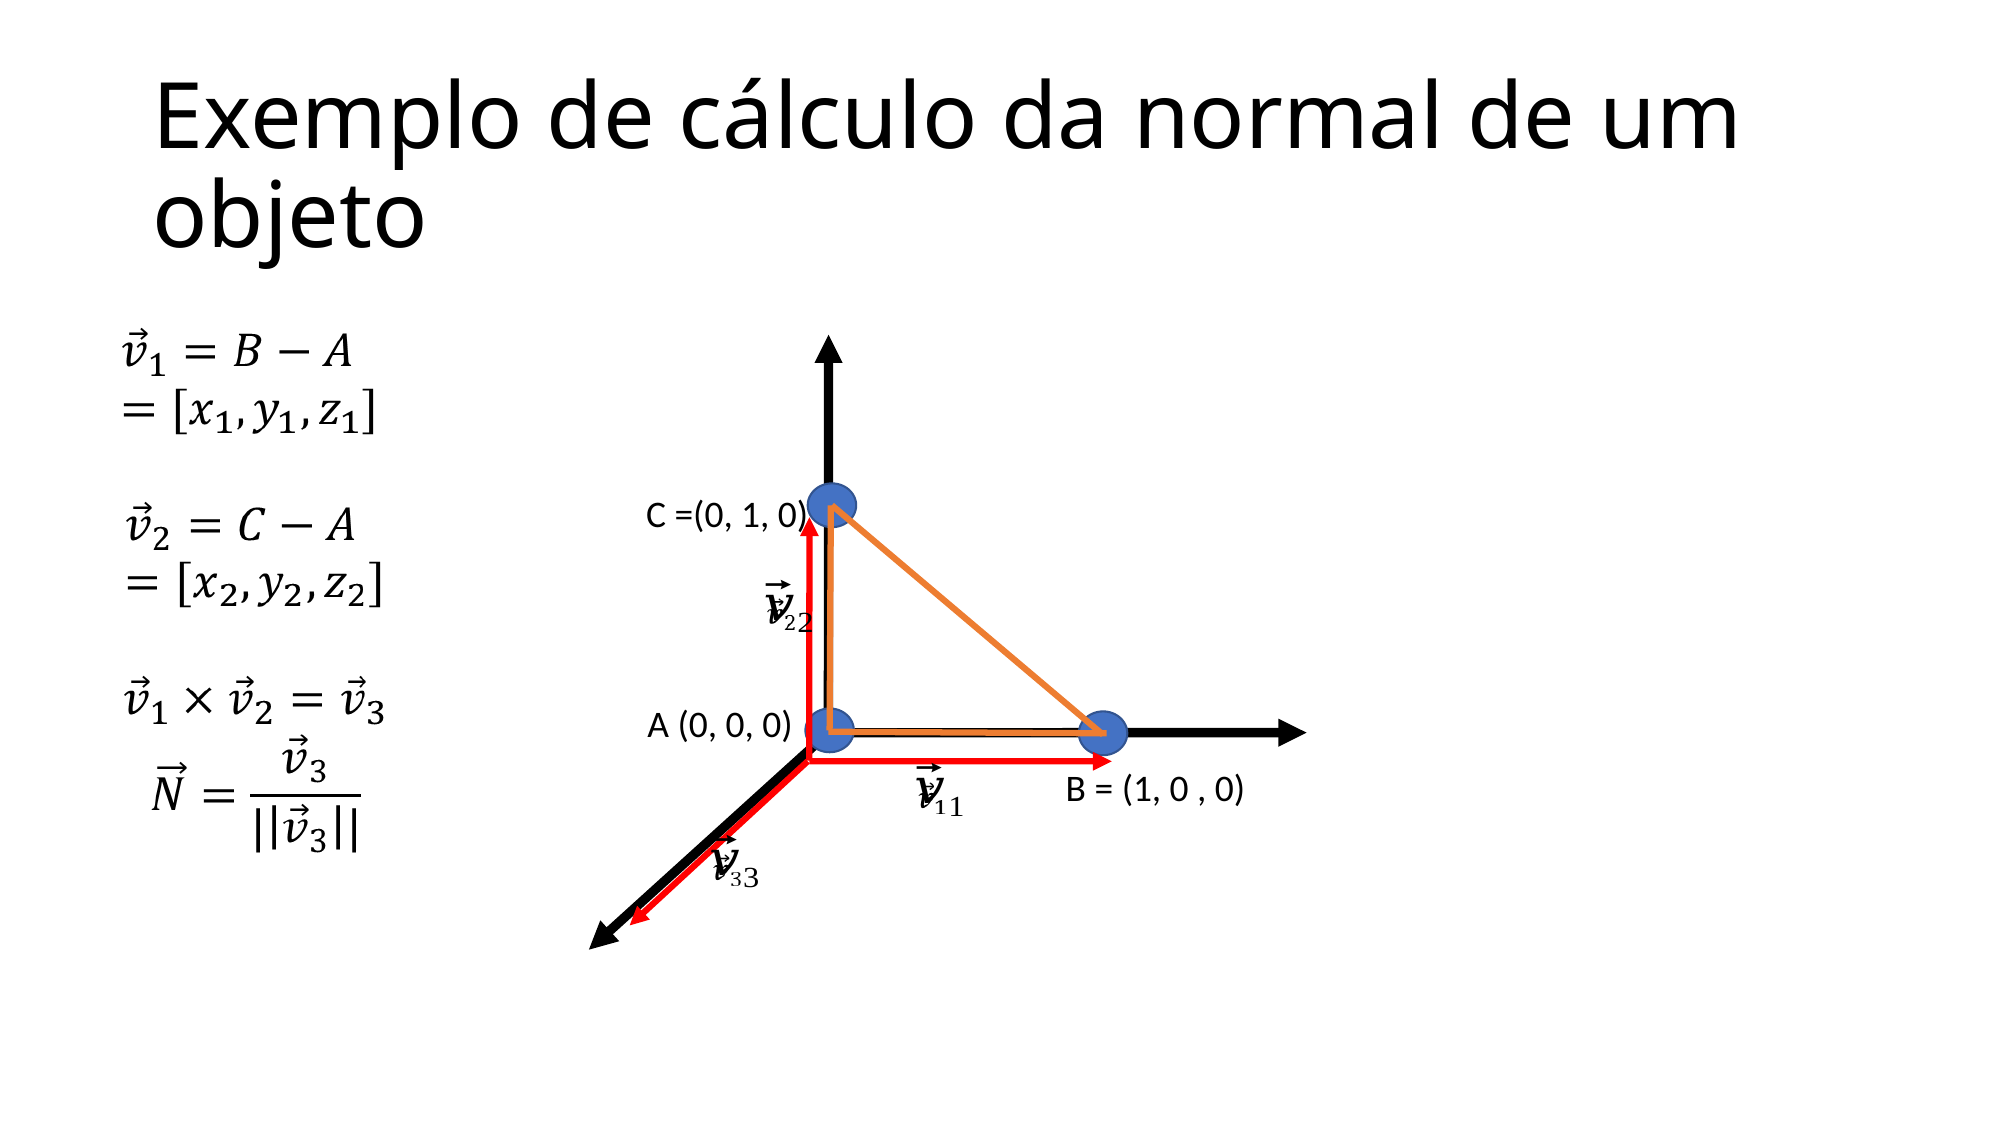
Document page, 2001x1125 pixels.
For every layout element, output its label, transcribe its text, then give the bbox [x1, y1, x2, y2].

text_box [824, 483, 857, 527]
title Exemplo de cálculo da normal de um objeto [137, 59, 1863, 278]
text_box [749, 577, 827, 639]
text_box [833, 708, 854, 728]
text_box [695, 833, 773, 894]
text_box [1079, 722, 1091, 730]
text_box [72, 297, 446, 910]
text_box B = (1, 0 , 0) [1050, 756, 1261, 817]
text_box C =(0, 1, 0) [631, 482, 824, 543]
text_box [813, 708, 854, 753]
text_box [900, 761, 977, 822]
text_box A (0, 0, 0) [632, 692, 806, 753]
text_box [1079, 711, 1128, 756]
text_box [834, 513, 847, 528]
